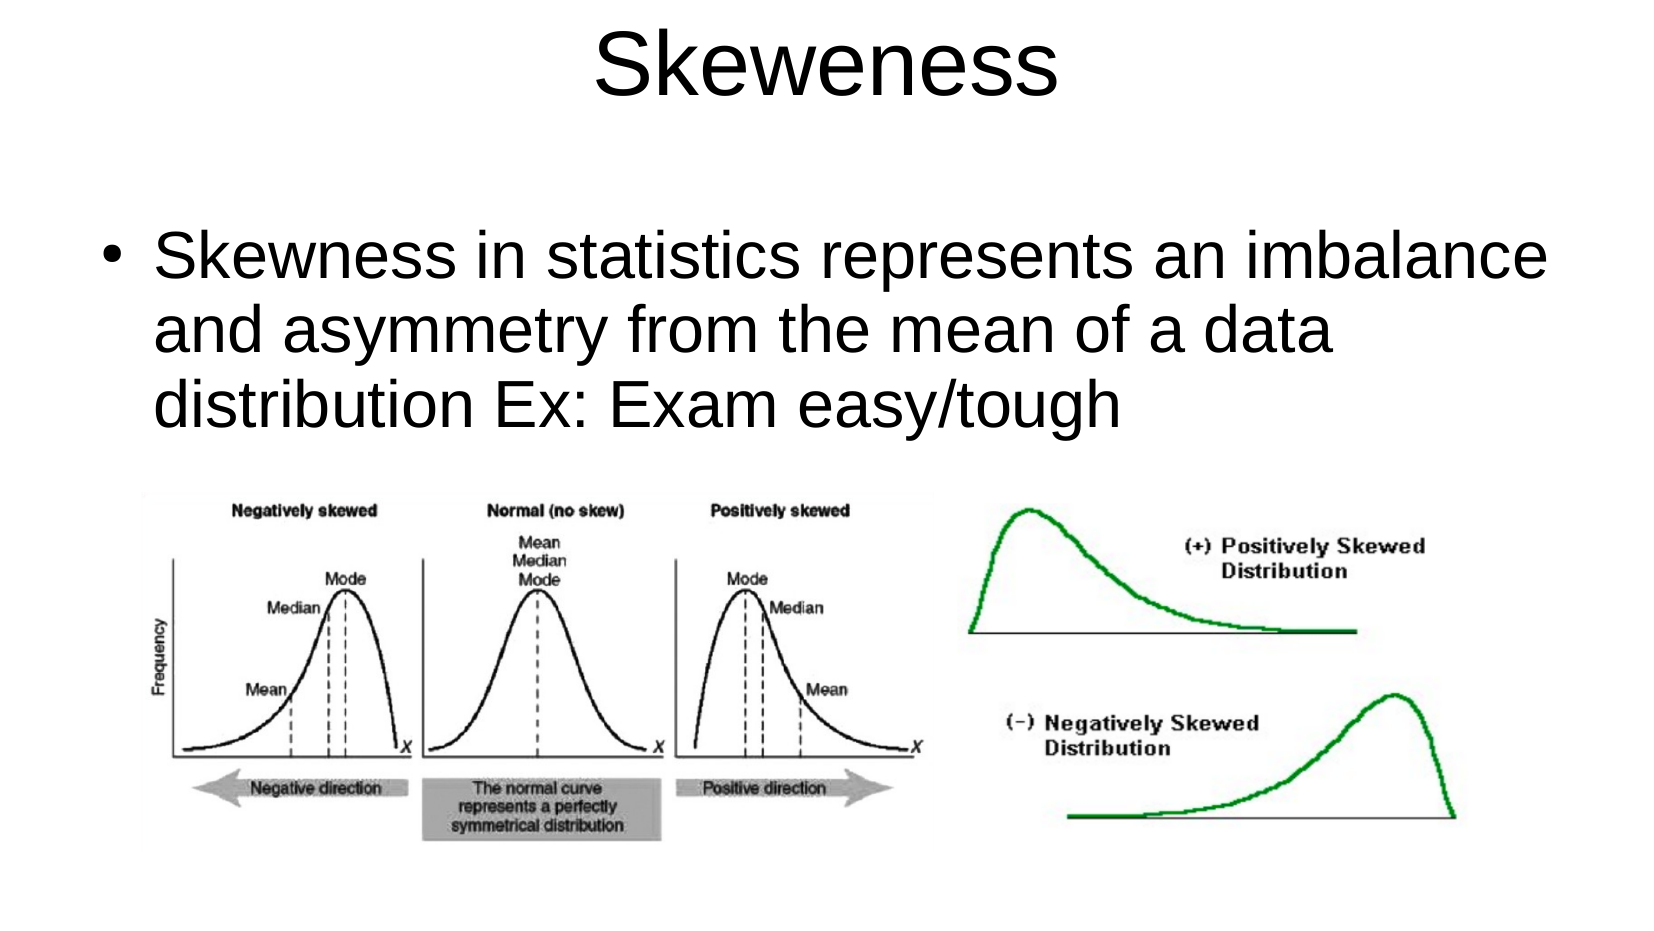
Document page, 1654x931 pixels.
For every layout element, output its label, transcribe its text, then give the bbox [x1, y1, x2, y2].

picture [141, 460, 1563, 863]
list Skewness in statistics represents an imbalance and asymmetry from the mean of a data distribution Ex: Exam easy/tough [82, 217, 1571, 758]
title Skeweness [82, 12, 1571, 217]
